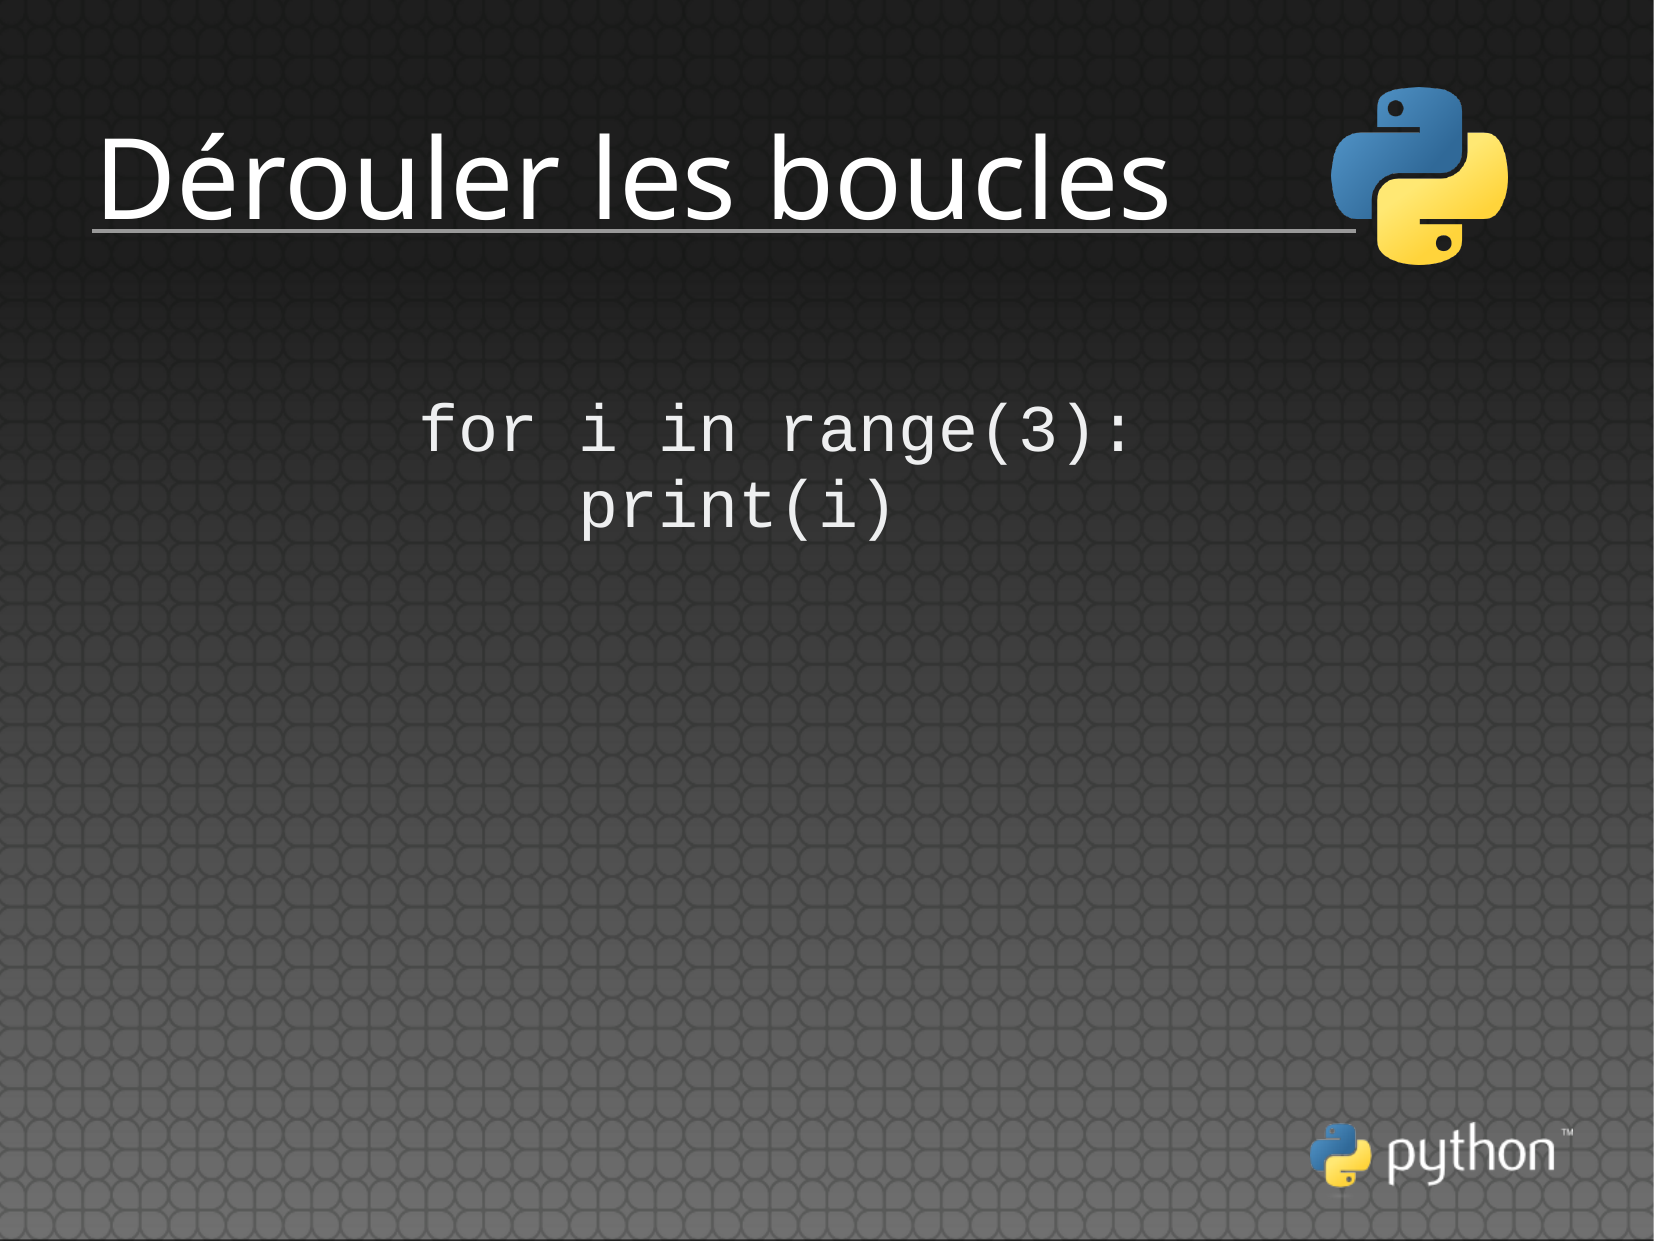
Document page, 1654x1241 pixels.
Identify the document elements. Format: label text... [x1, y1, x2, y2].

list for i in range(3): print(i) [418, 396, 1475, 831]
title Dérouler les boucles [94, 100, 1426, 251]
picture [0, 0, 1654, 1241]
